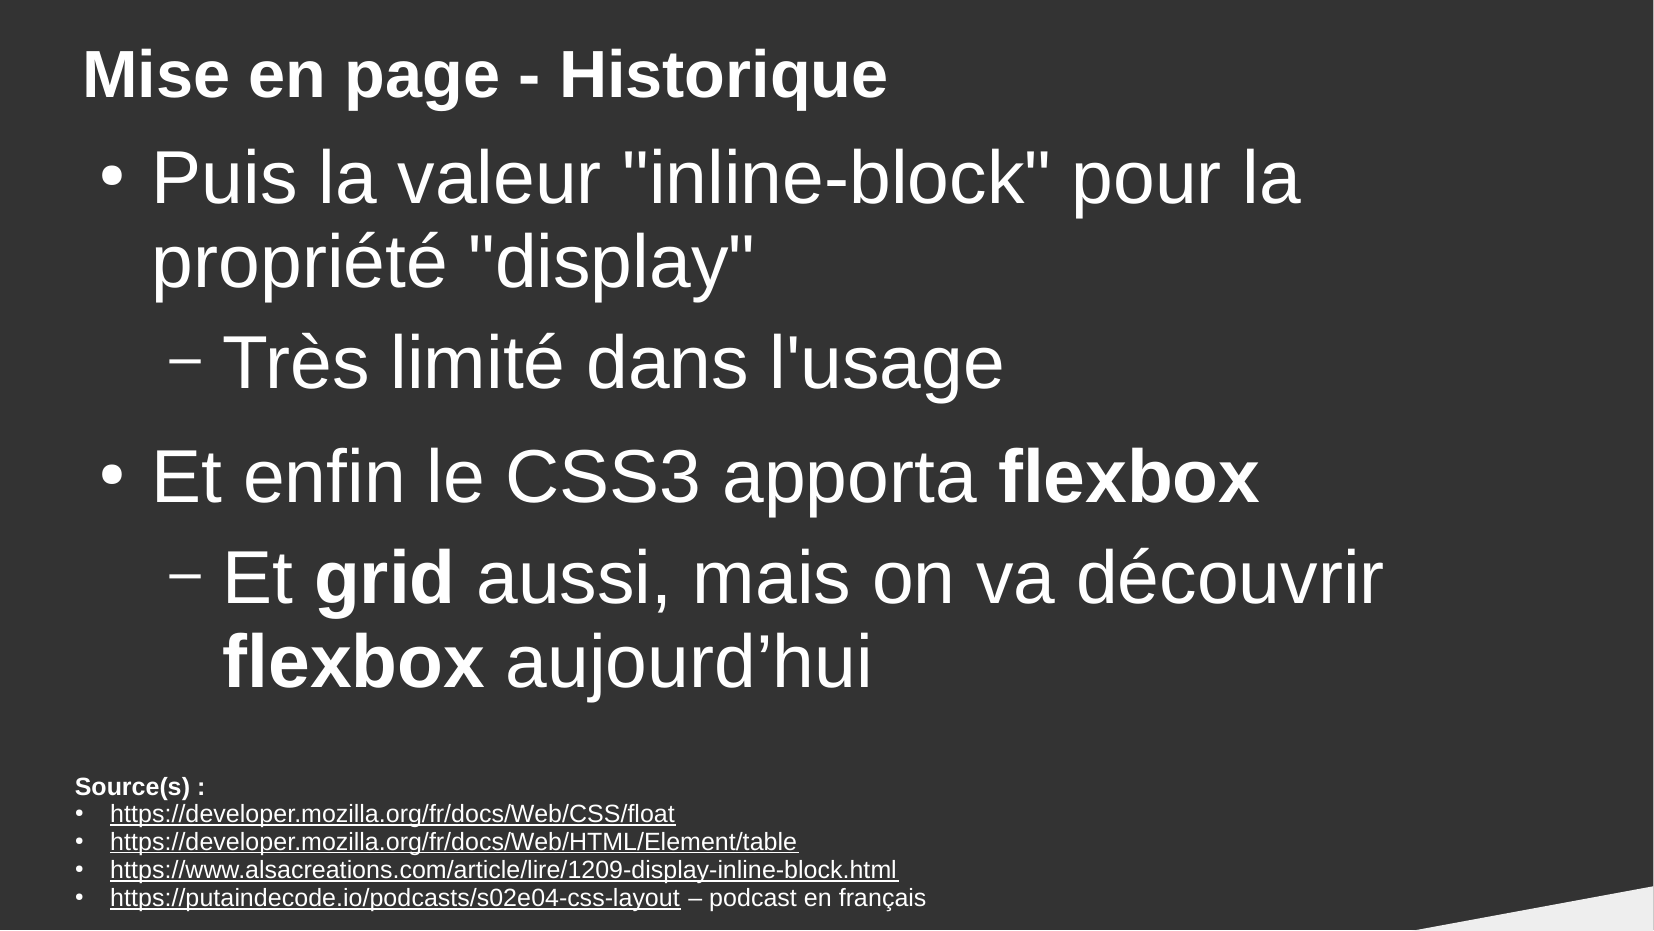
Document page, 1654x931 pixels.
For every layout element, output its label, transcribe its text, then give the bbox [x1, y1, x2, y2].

text_box [1410, 886, 1654, 931]
title Mise en page - Historique [82, 37, 1571, 114]
list Puis la valeur "inline-block" pour la propriété "display" Très limité dans l'usage Et enfin le CSS3 apporta flexbox Et grid aussi, mais on va découvrir flexbox aujourd’hui [80, 135, 1619, 745]
text_box Source(s) : https://developer.mozilla.org/fr/docs/Web/CSS/float https://developer.mozilla.org/fr/docs/Web/HTML/Element/table https://www.alsacreations.com/article/lire/1209-display-inline-block.html https://putaindecode.io/podcasts/s02e04-css-layout – podcast en français [60, 764, 1546, 920]
